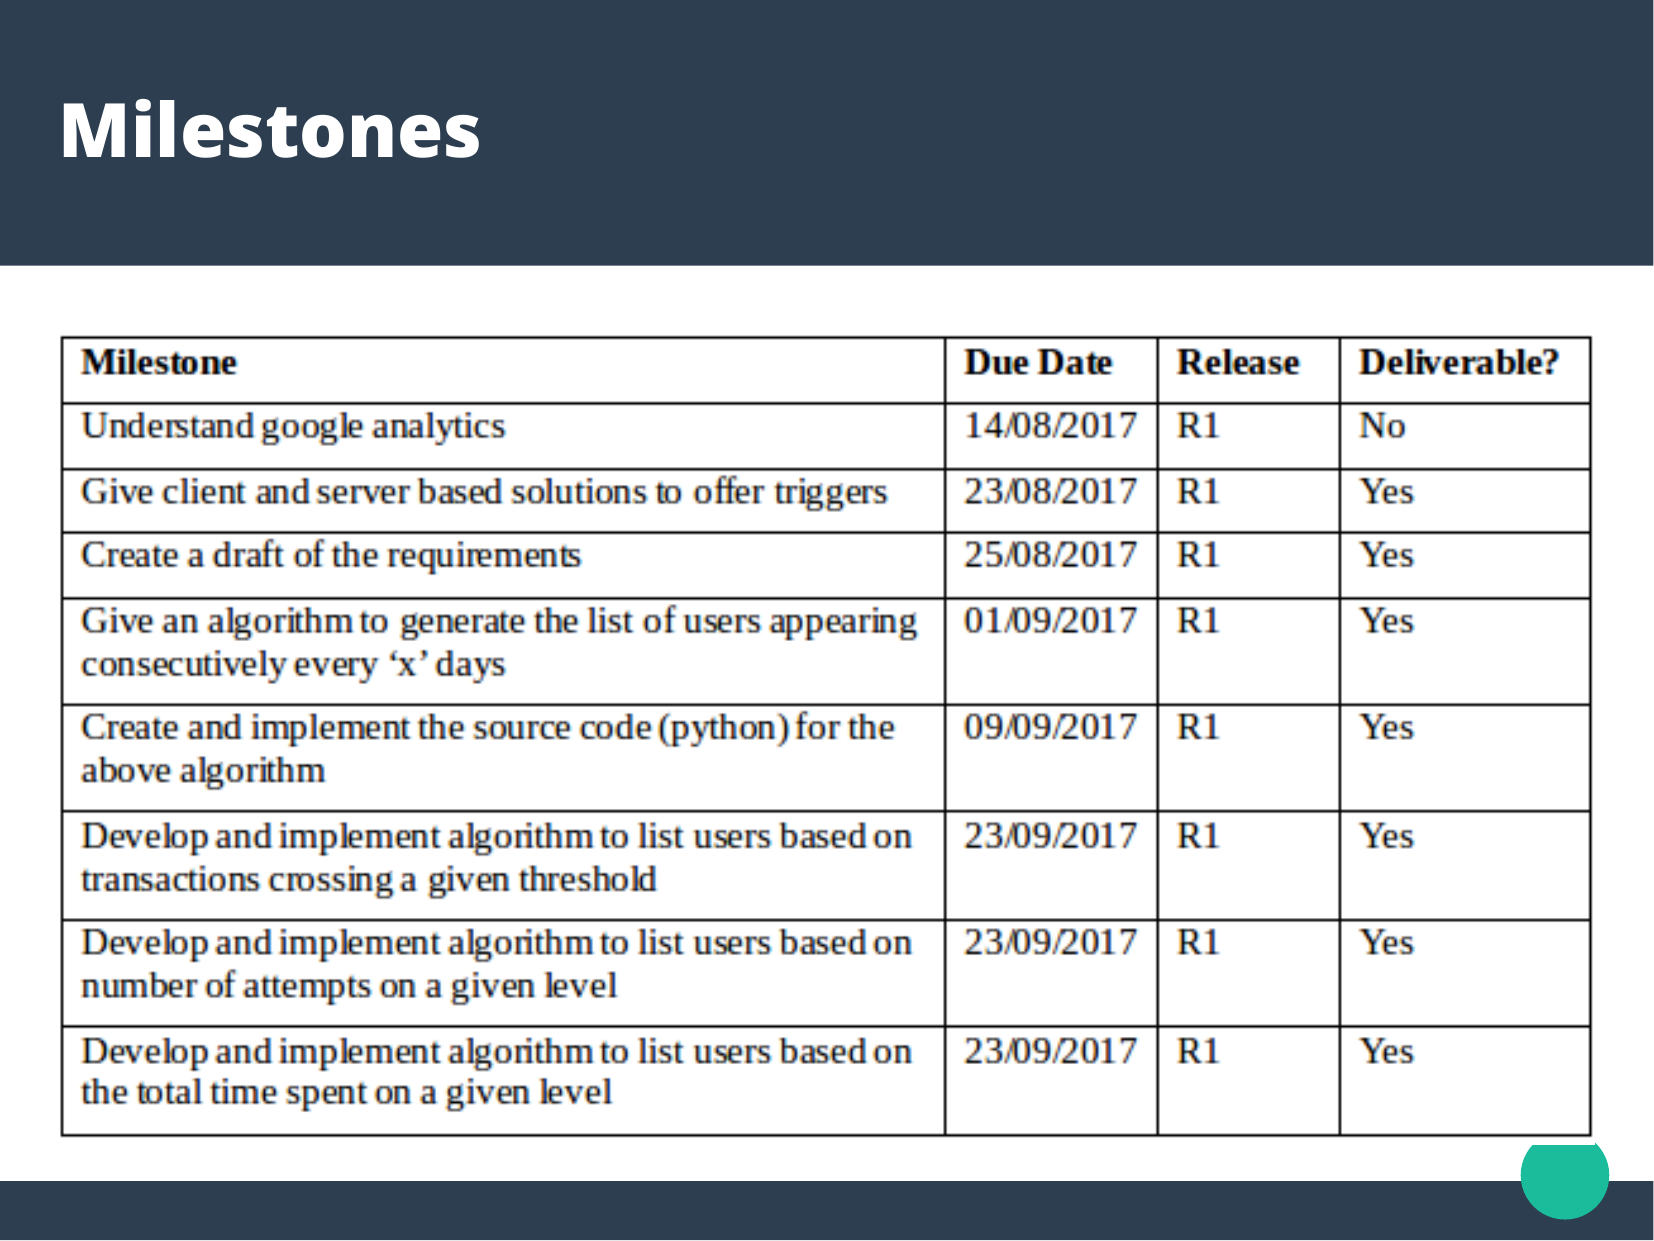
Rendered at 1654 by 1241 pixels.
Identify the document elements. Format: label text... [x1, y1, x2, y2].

picture [59, 332, 1595, 1145]
title Milestones [59, 49, 1595, 207]
